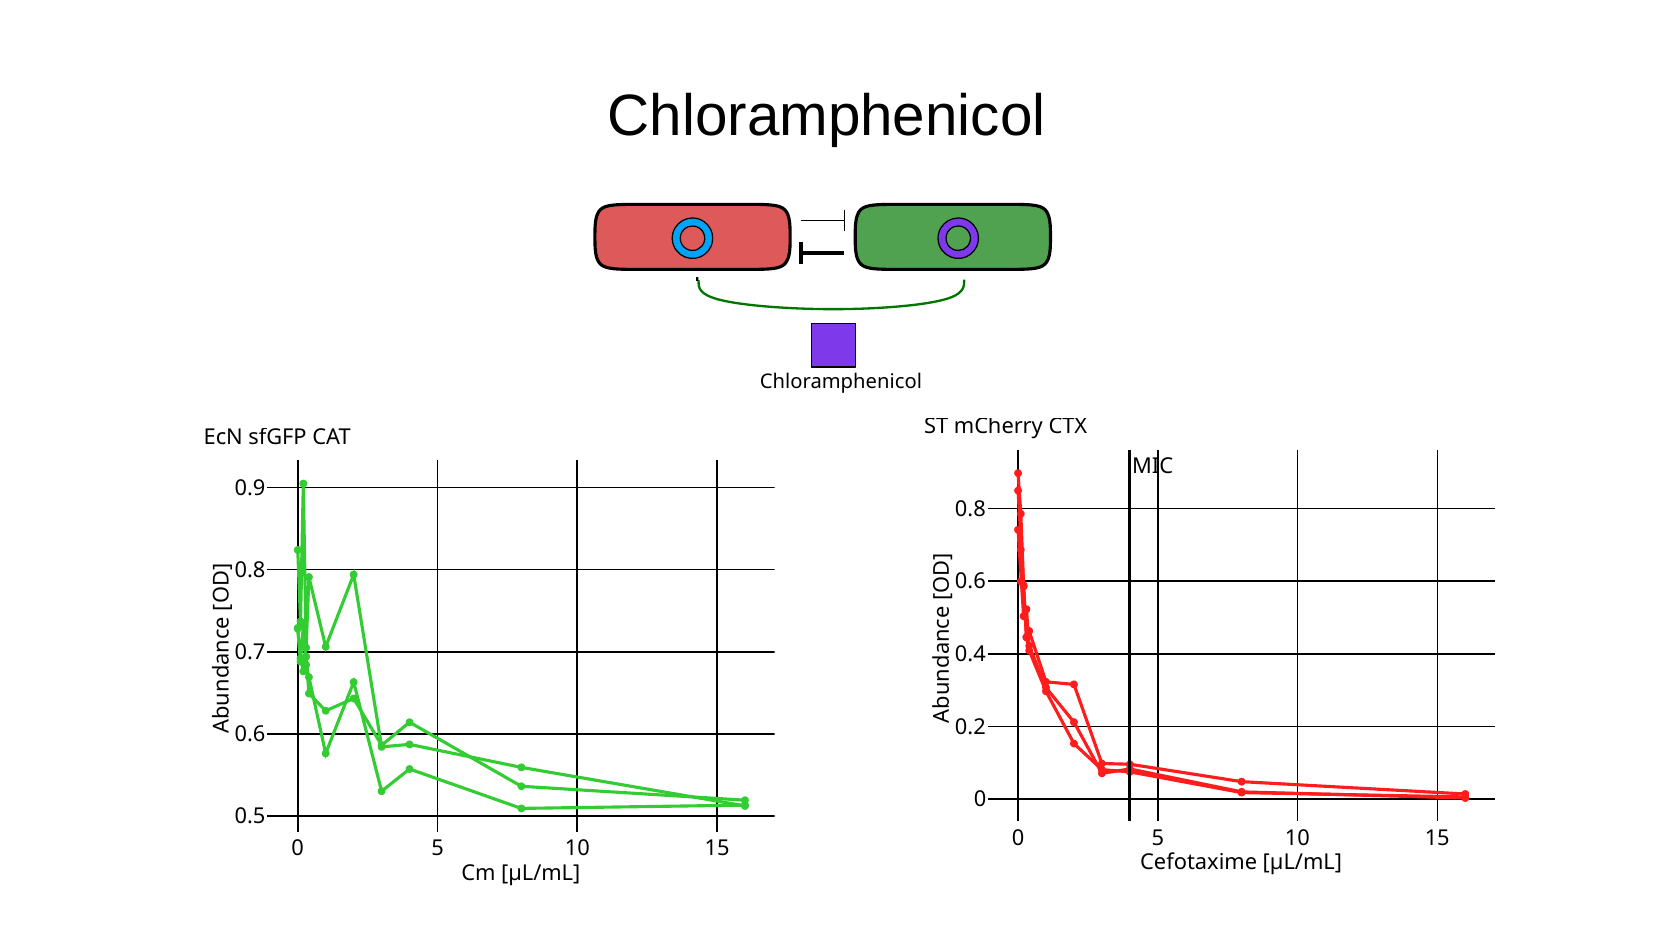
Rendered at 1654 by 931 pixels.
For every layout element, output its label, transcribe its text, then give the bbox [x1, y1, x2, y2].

picture [894, 418, 1495, 900]
picture [593, 202, 1053, 394]
title Chloramphenicol [82, 37, 1571, 193]
picture [173, 428, 775, 910]
